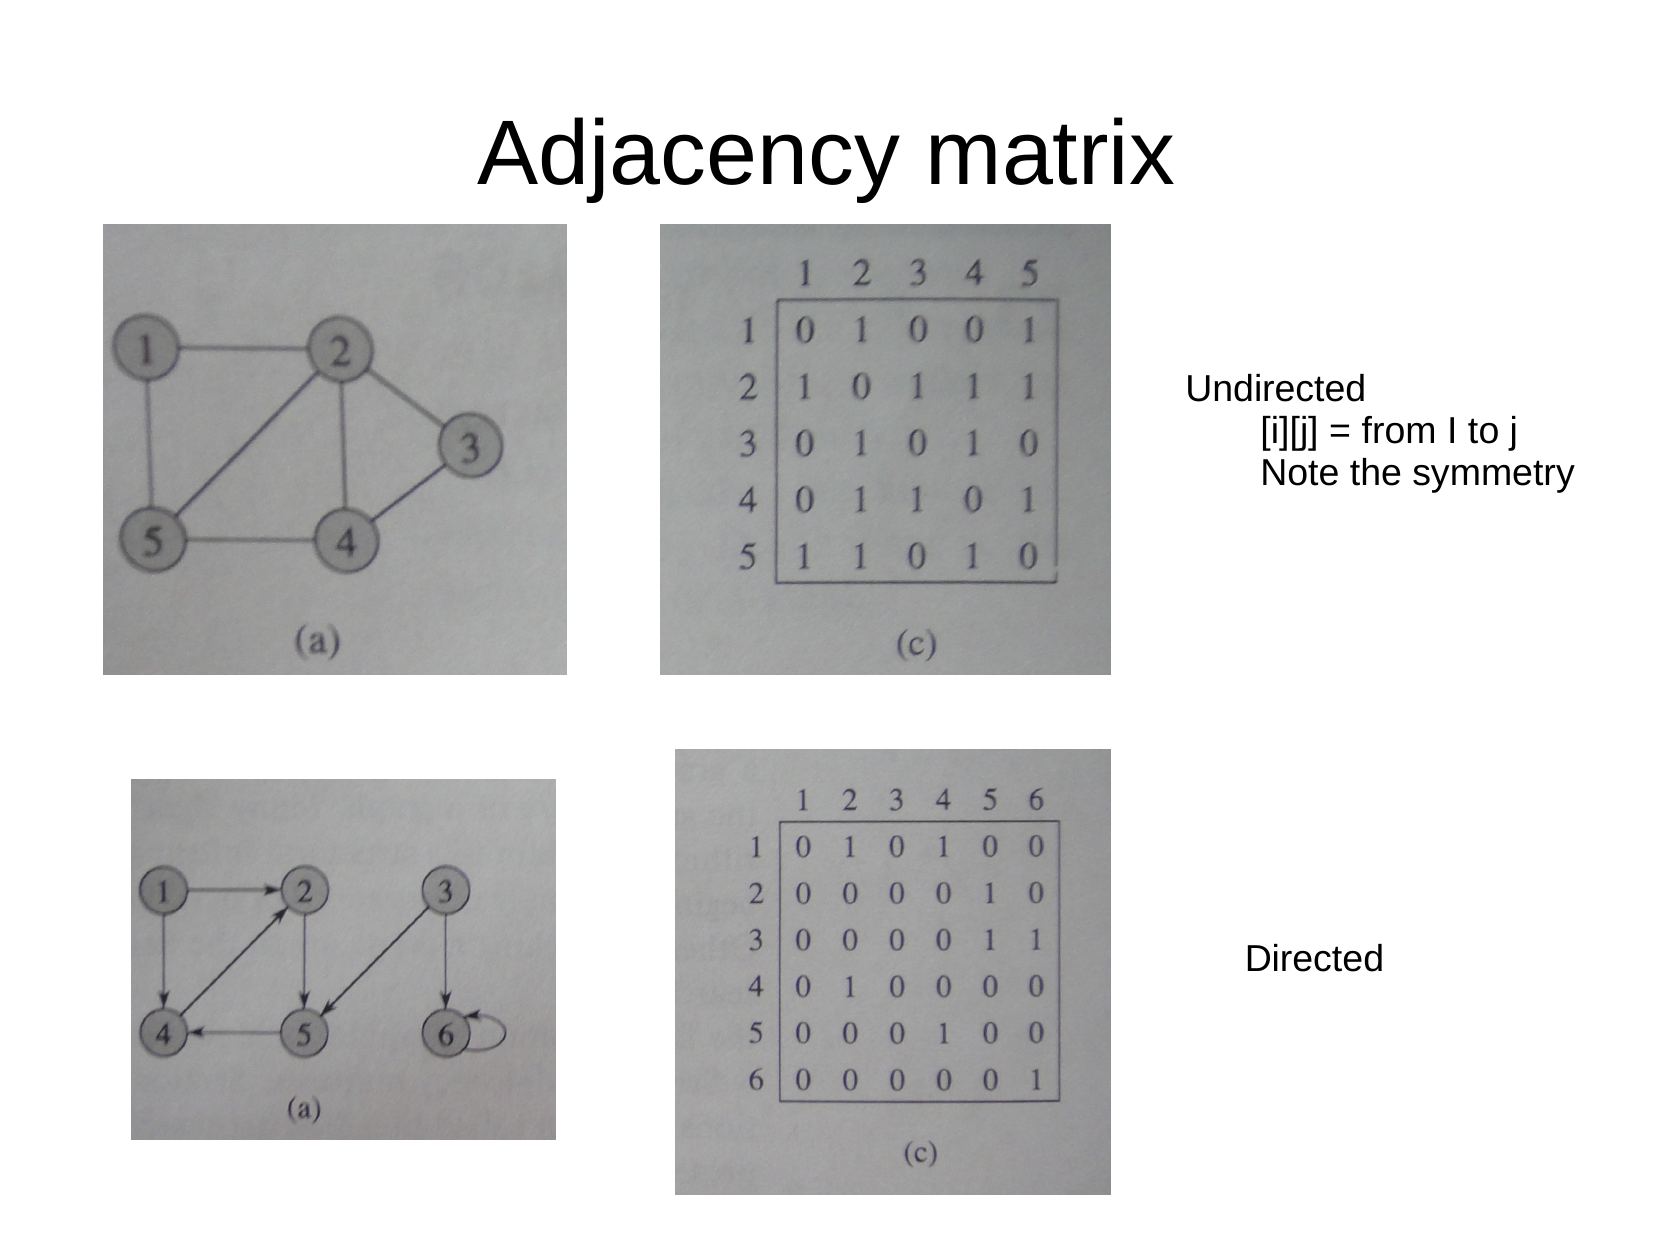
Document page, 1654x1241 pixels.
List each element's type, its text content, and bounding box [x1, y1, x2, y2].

picture [103, 224, 567, 676]
text_box Directed [1230, 930, 1400, 1029]
picture [675, 749, 1111, 1195]
picture [131, 779, 556, 1141]
picture [660, 224, 1111, 676]
title Adjacency matrix [82, 49, 1571, 257]
text_box Undirected [i][j] = from I to j Note the symmetry [1170, 360, 1591, 501]
